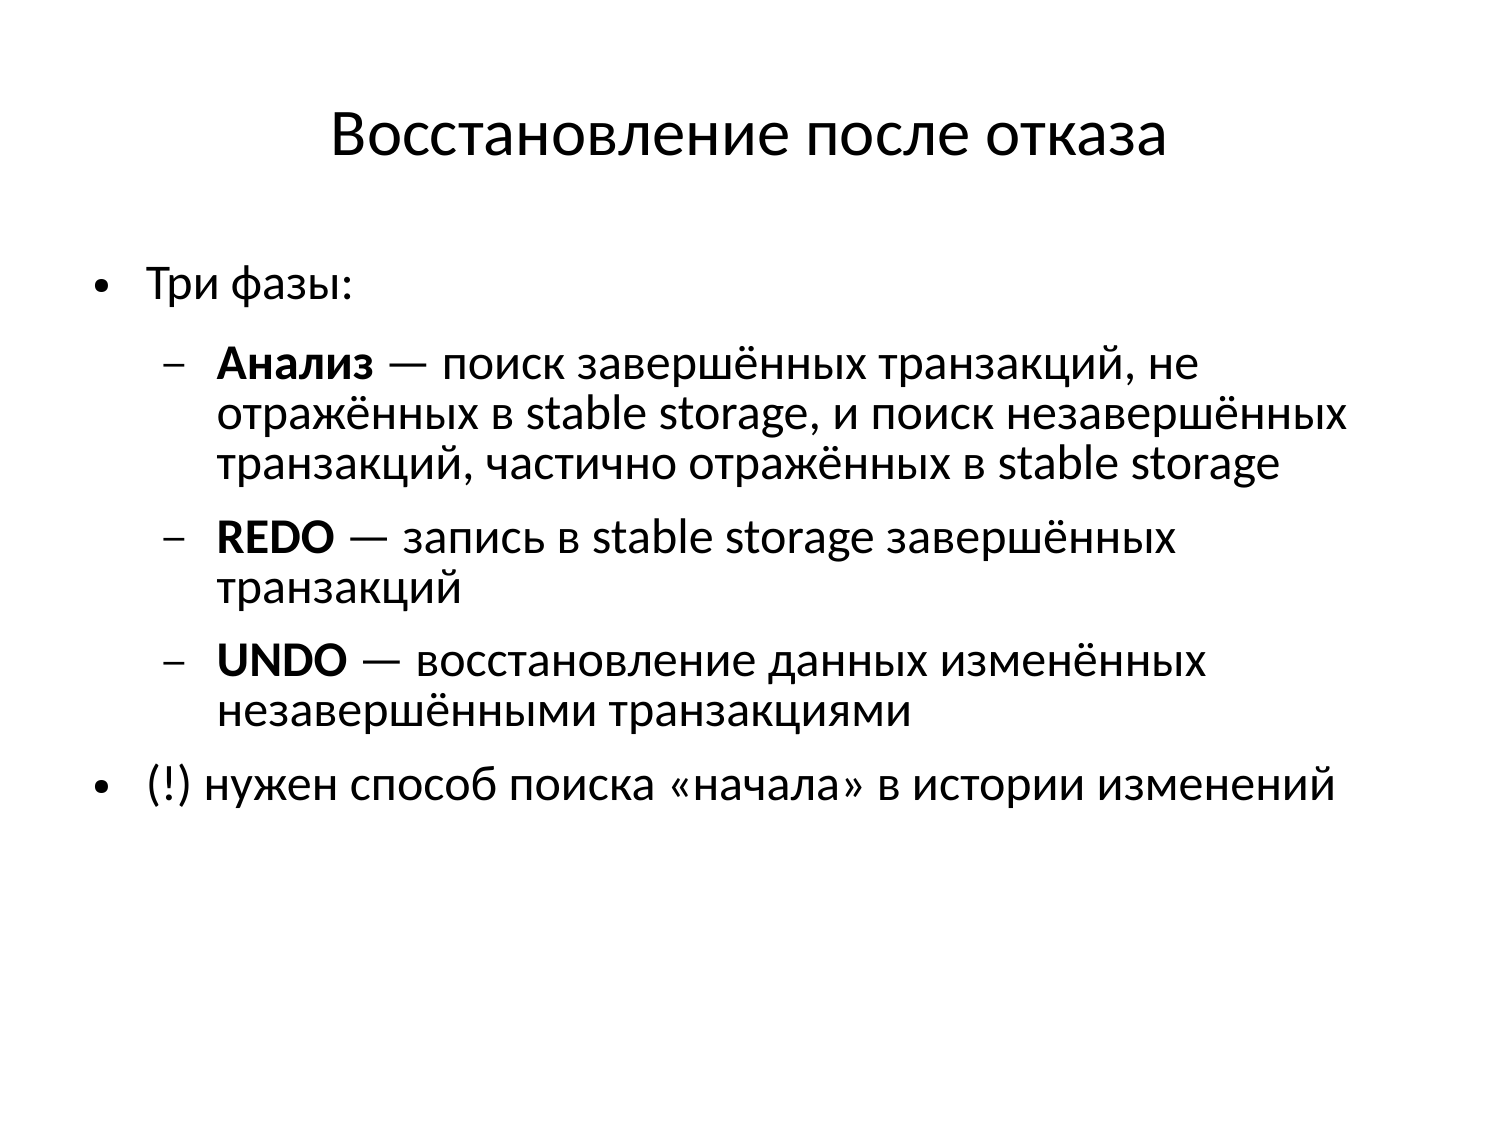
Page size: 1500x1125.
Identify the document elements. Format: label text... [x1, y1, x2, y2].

list Три фазы: Анализ — поиск завершённых транзакций, не отражённых в stable storage, и поиск незавершённых транзакций, частично отражённых в stable storage REDO — запись в stable storage завершённых транзакций UNDO — восстановление данных изменённых незавершёнными транзакциями (!) нужен способ поиска «начала» в истории изменений [75, 262, 1425, 1005]
title Восстановление после отказа [75, 45, 1425, 233]
